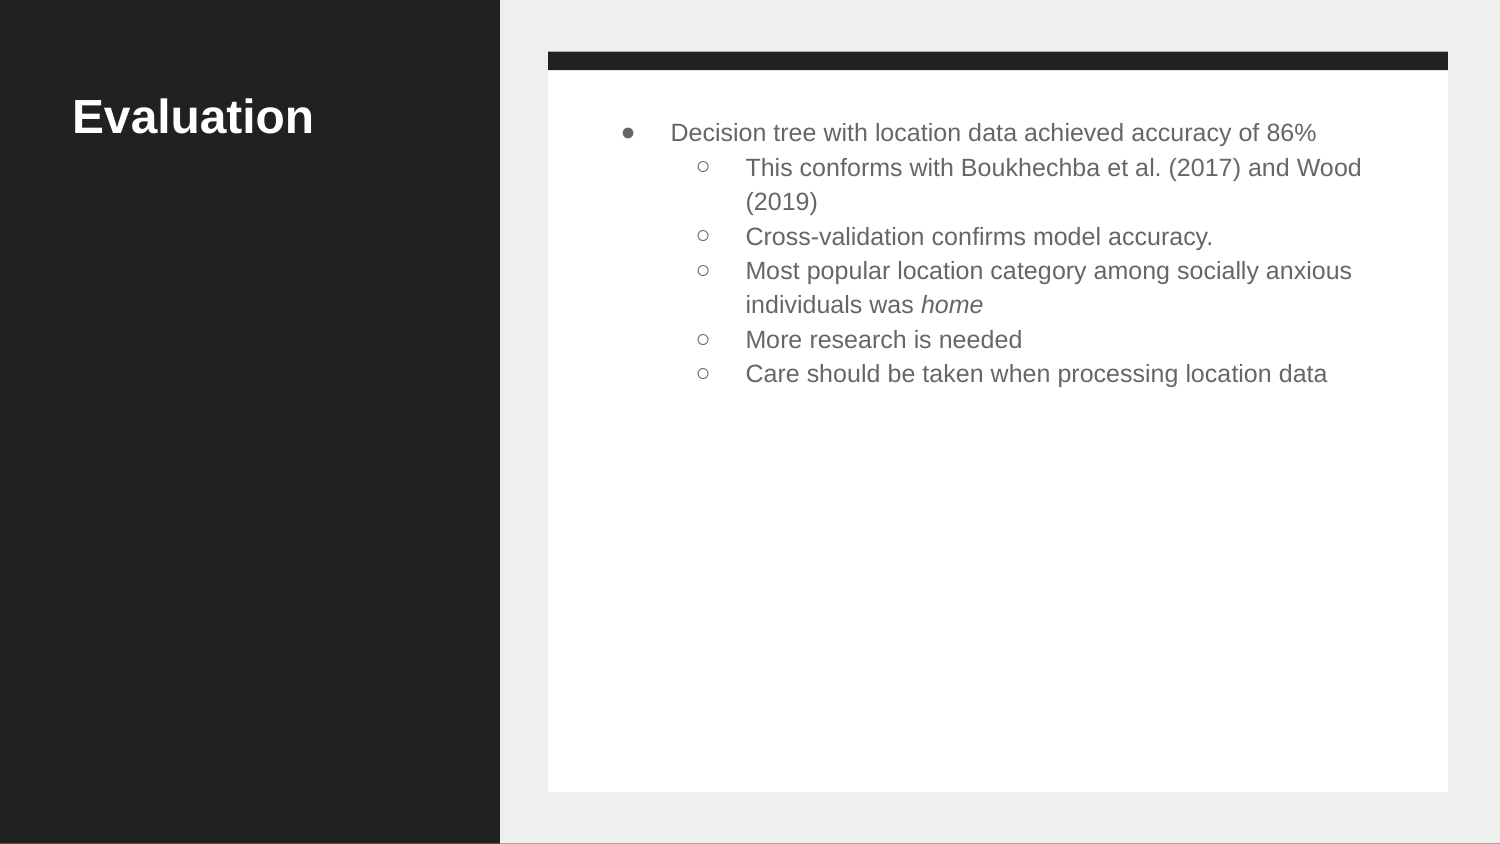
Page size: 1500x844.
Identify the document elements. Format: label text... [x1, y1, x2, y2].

list Decision tree with location data achieved accuracy of 86% This conforms with Boukhechba et al. (2017) and Wood (2019) Cross-validation confirms model accuracy. Most popular location category among socially anxious individuals was home More research is needed Care should be taken when processing location data [580, 97, 1416, 756]
title Evaluation [57, 70, 443, 792]
